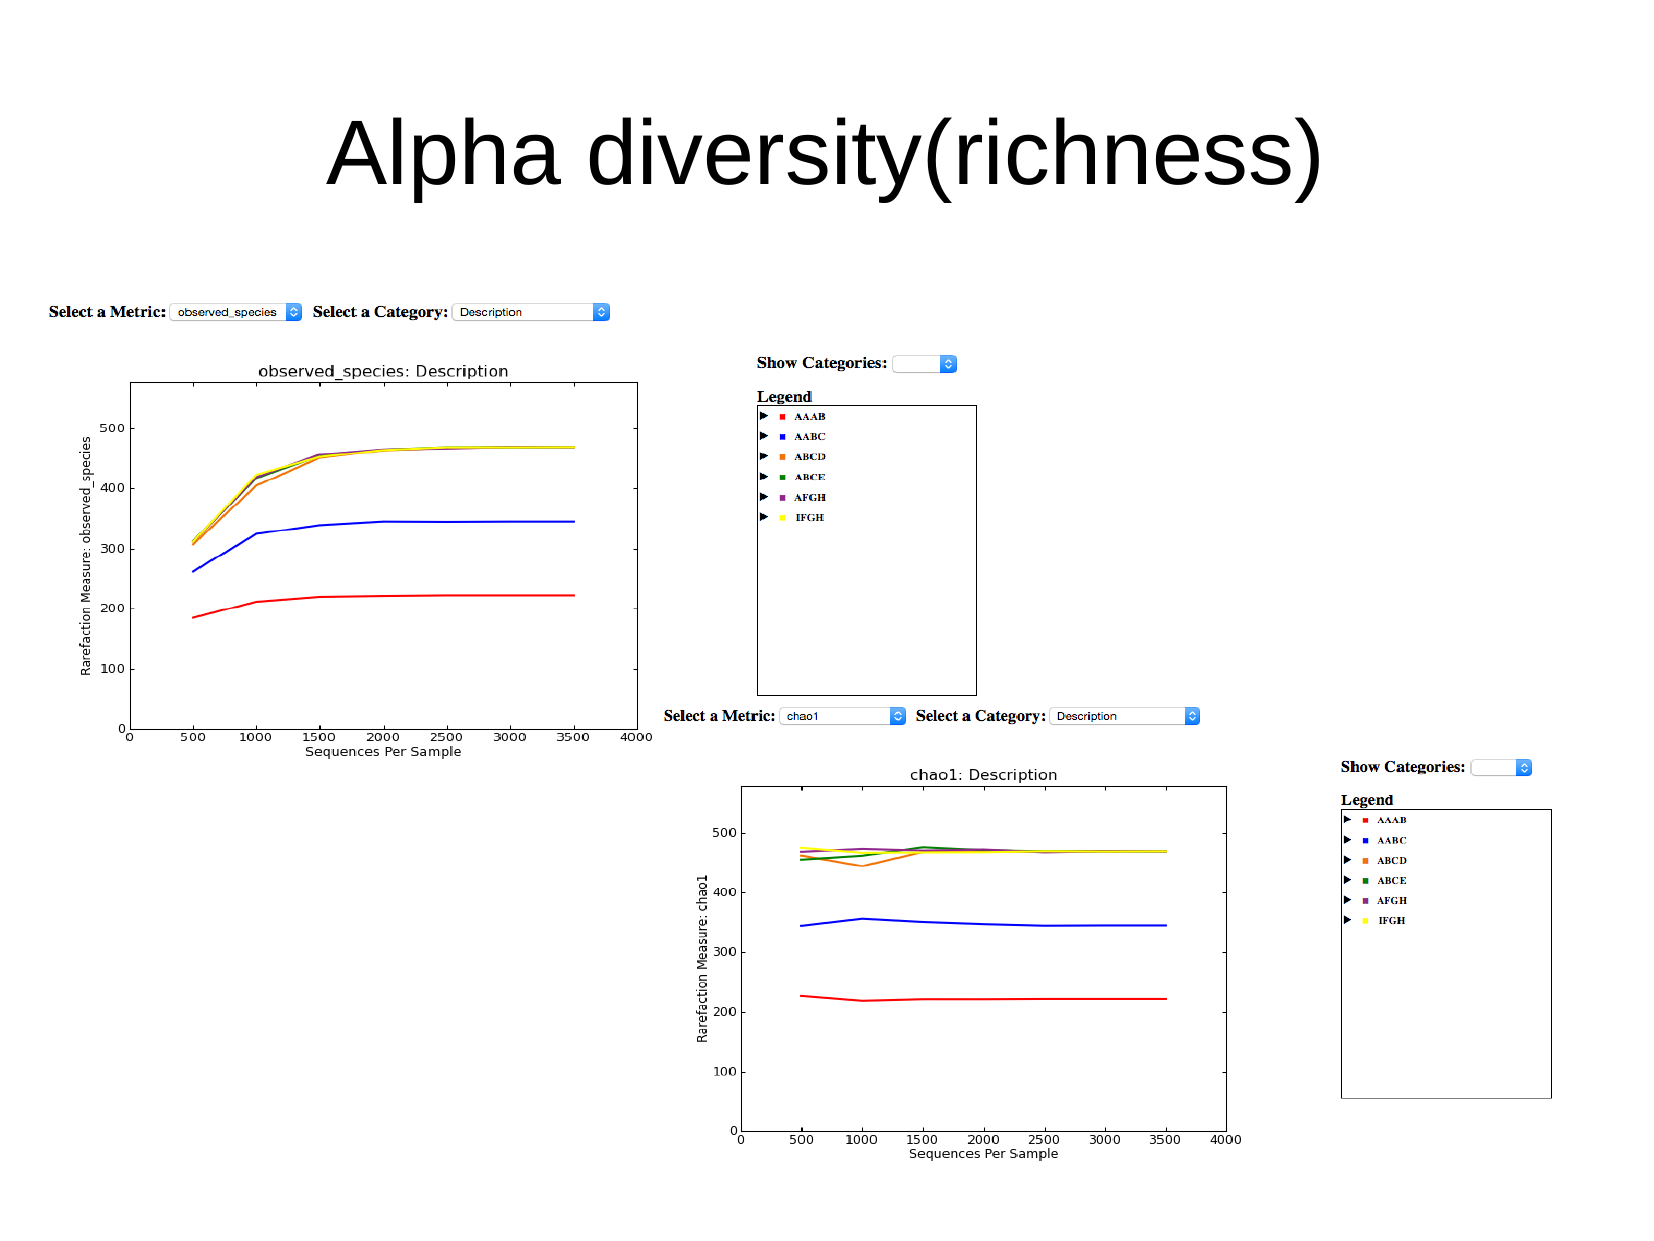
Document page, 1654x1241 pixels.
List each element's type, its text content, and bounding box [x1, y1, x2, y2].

title Alpha diversity(richness) [82, 49, 1571, 257]
picture [45, 299, 1591, 1216]
